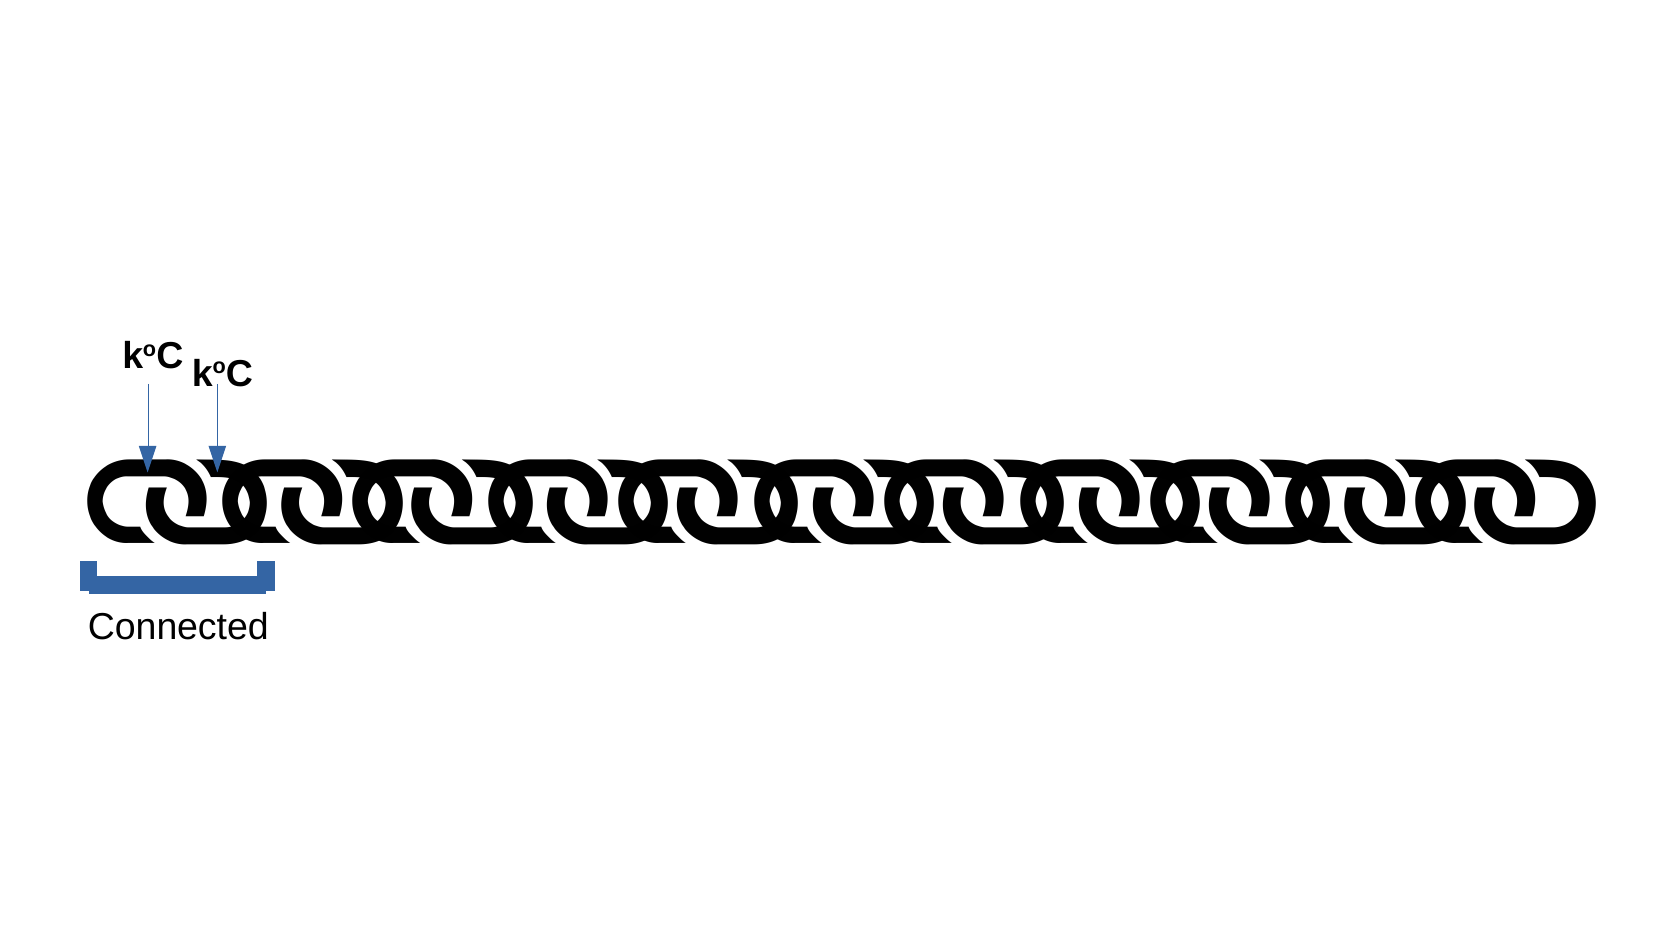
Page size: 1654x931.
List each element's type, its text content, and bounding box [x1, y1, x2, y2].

text_box Connected [73, 598, 284, 656]
picture [59, 383, 1625, 621]
text_box koC [177, 344, 268, 402]
text_box koC [107, 327, 199, 384]
